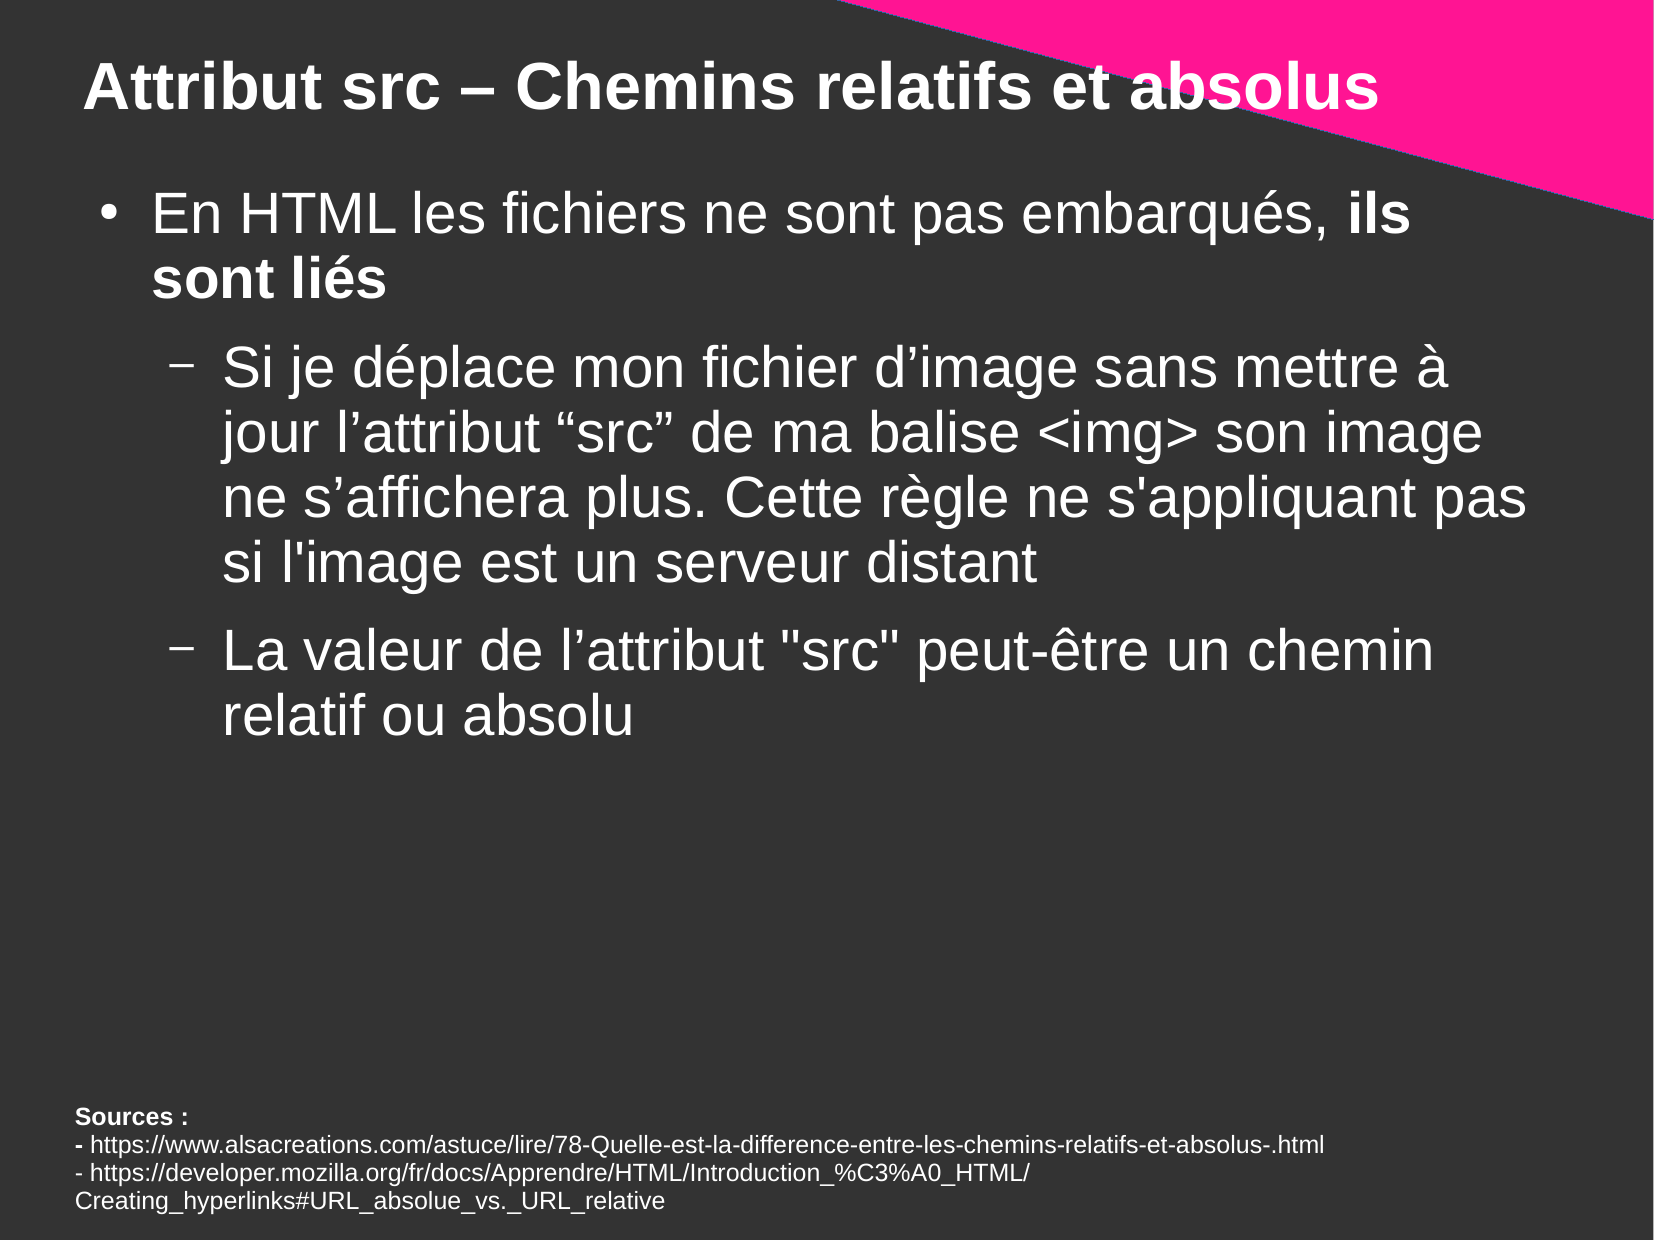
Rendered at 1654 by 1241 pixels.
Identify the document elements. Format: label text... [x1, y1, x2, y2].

text_box [837, 0, 1654, 220]
title Attribut src – Chemins relatifs et absolus [82, 49, 1571, 162]
text_box Sources : - https://www.alsacreations.com/astuce/lire/78-Quelle-est-la-difference-entre-les-chemins-relatifs-et-absolus-.html - https://developer.mozilla.org/fr/docs/Apprendre/HTML/Introduction_%C3%A0_HTML/Creating_hyperlinks#URL_absolue_vs._URL_relative [60, 1095, 1546, 1241]
list En HTML les fichiers ne sont pas embarqués, ils sont liés Si je déplace mon fichier d’image sans mettre à jour l’attribut “src” de ma balise <img> son image ne s’affichera plus. Cette règle ne s'appliquant pas si l'image est un serveur distant La valeur de l’attribut "src" peut-être un chemin relatif ou absolu [80, 180, 1546, 1028]
